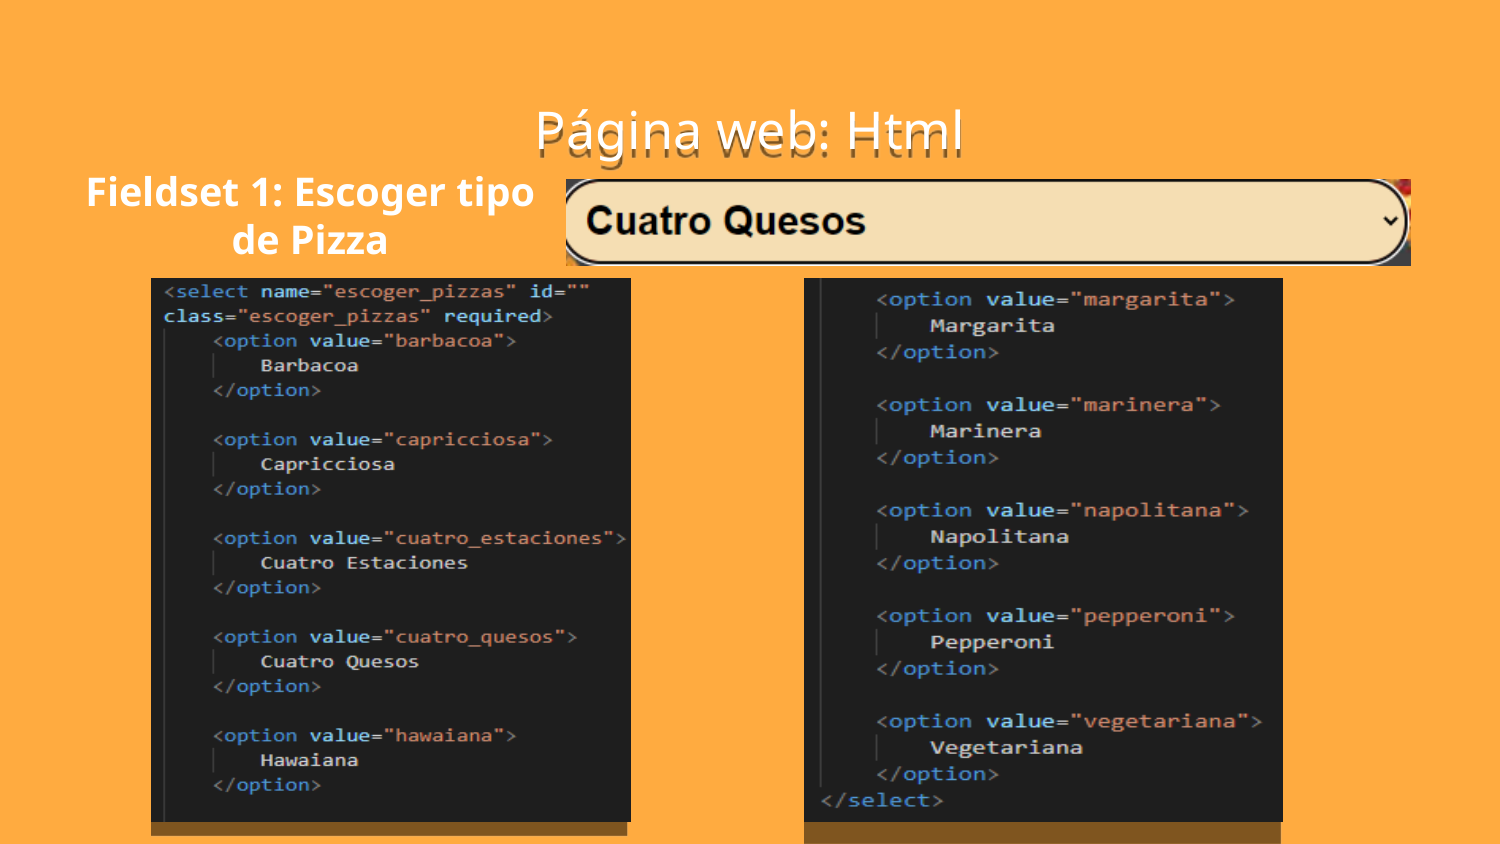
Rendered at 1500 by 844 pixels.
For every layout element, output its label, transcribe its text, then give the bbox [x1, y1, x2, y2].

picture [151, 278, 631, 823]
picture [566, 179, 1411, 266]
title Página web: Html [51, 72, 1449, 167]
picture [804, 278, 1283, 823]
text_box Fieldset 1: Escoger tipo de Pizza [42, 152, 579, 278]
